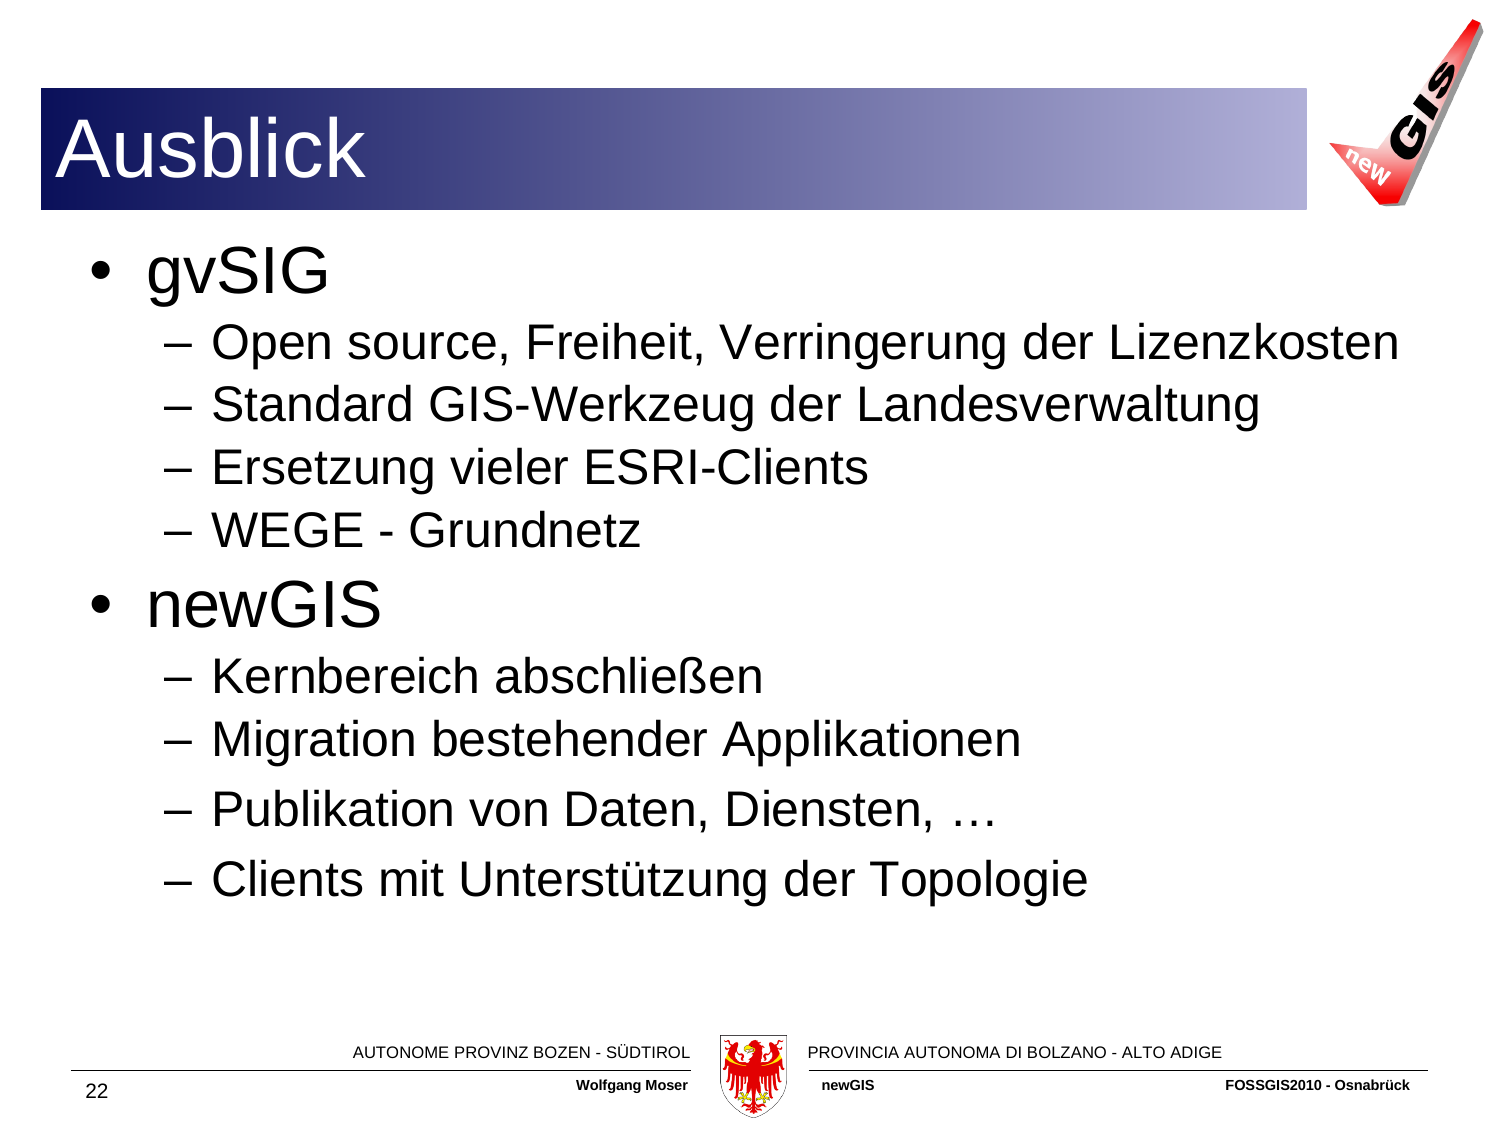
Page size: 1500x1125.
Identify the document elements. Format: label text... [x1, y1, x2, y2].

picture [1328, 18, 1485, 207]
text_box Ausblick [41, 88, 1307, 210]
list gvSIG Open source, Freiheit, Verringerung der Lizenzkosten Standard GIS-Werkzeug der Landesverwaltung Ersetzung vieler ESRI-Clients WEGE - Grundnetz newGIS Kernbereich abschließen Migration bestehender Applikationen Publikation von Daten, Diensten, … Clients mit Unterstützung der Topologie [75, 231, 1426, 975]
picture [720, 1035, 787, 1118]
